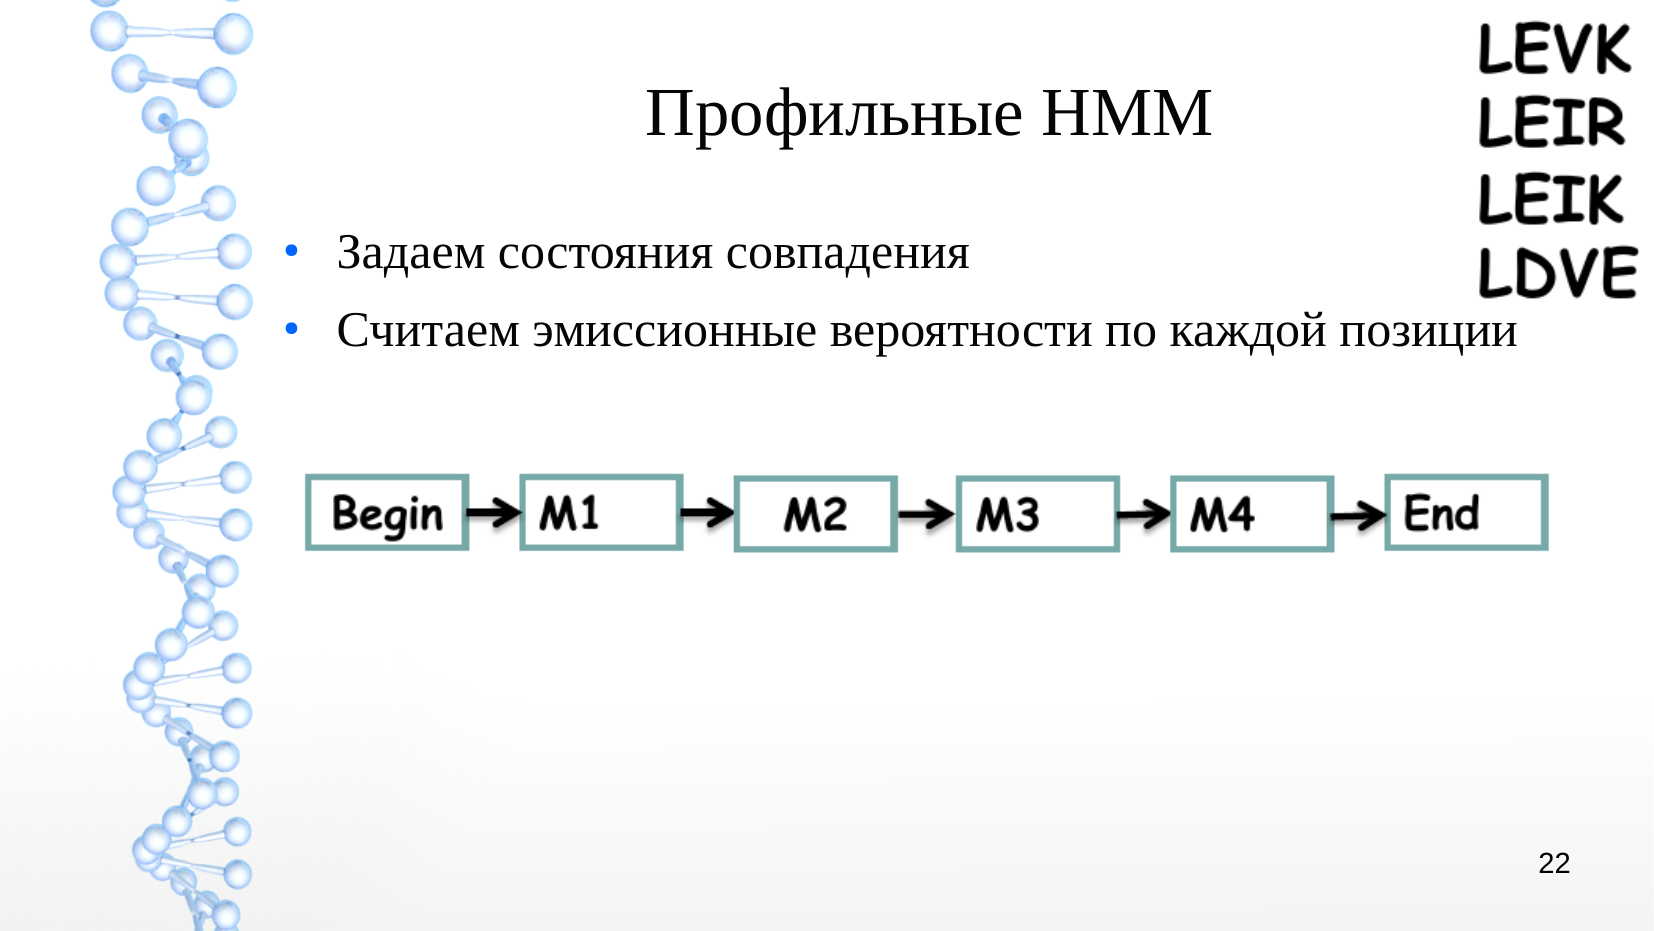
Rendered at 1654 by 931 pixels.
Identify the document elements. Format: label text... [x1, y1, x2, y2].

picture [0, 0, 1654, 931]
title Профильные HMM [265, 35, 1464, 189]
list Задаем состояния совпадения Считаем эмиссионные вероятности по каждой позиции [265, 224, 1595, 402]
